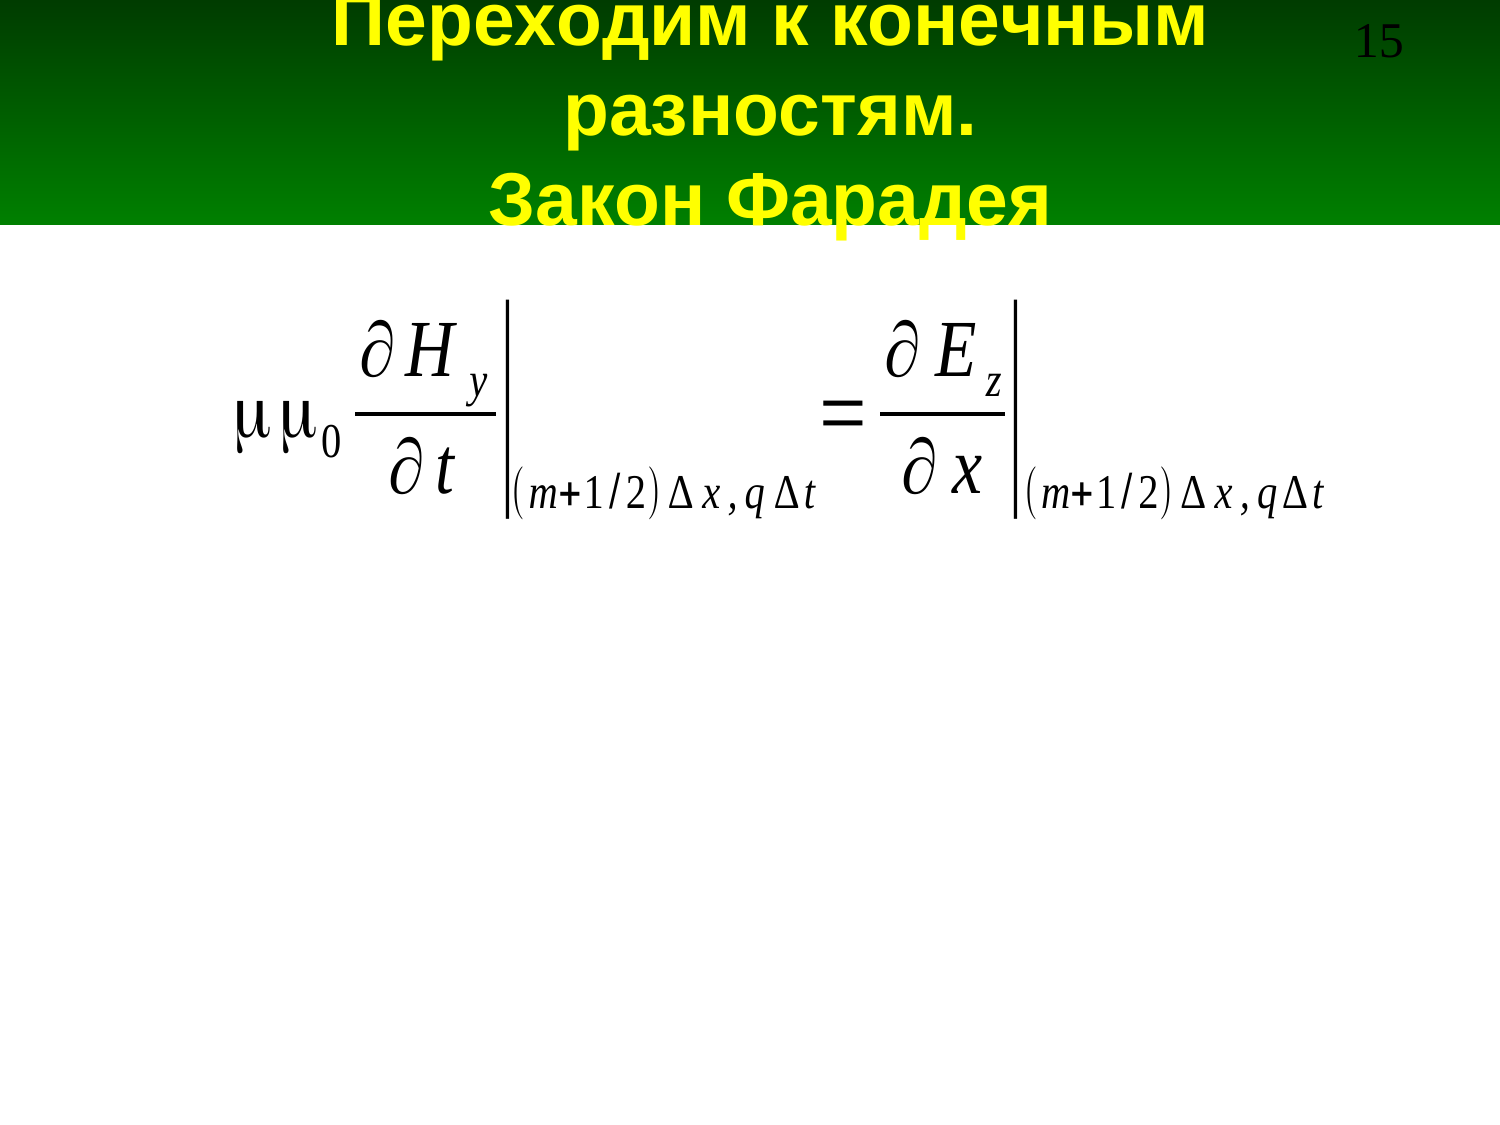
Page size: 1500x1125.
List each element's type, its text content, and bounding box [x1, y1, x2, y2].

chart [215, 295, 1345, 524]
title Переходим к конечным разностям. Закон Фарадея [100, 7, 1441, 204]
